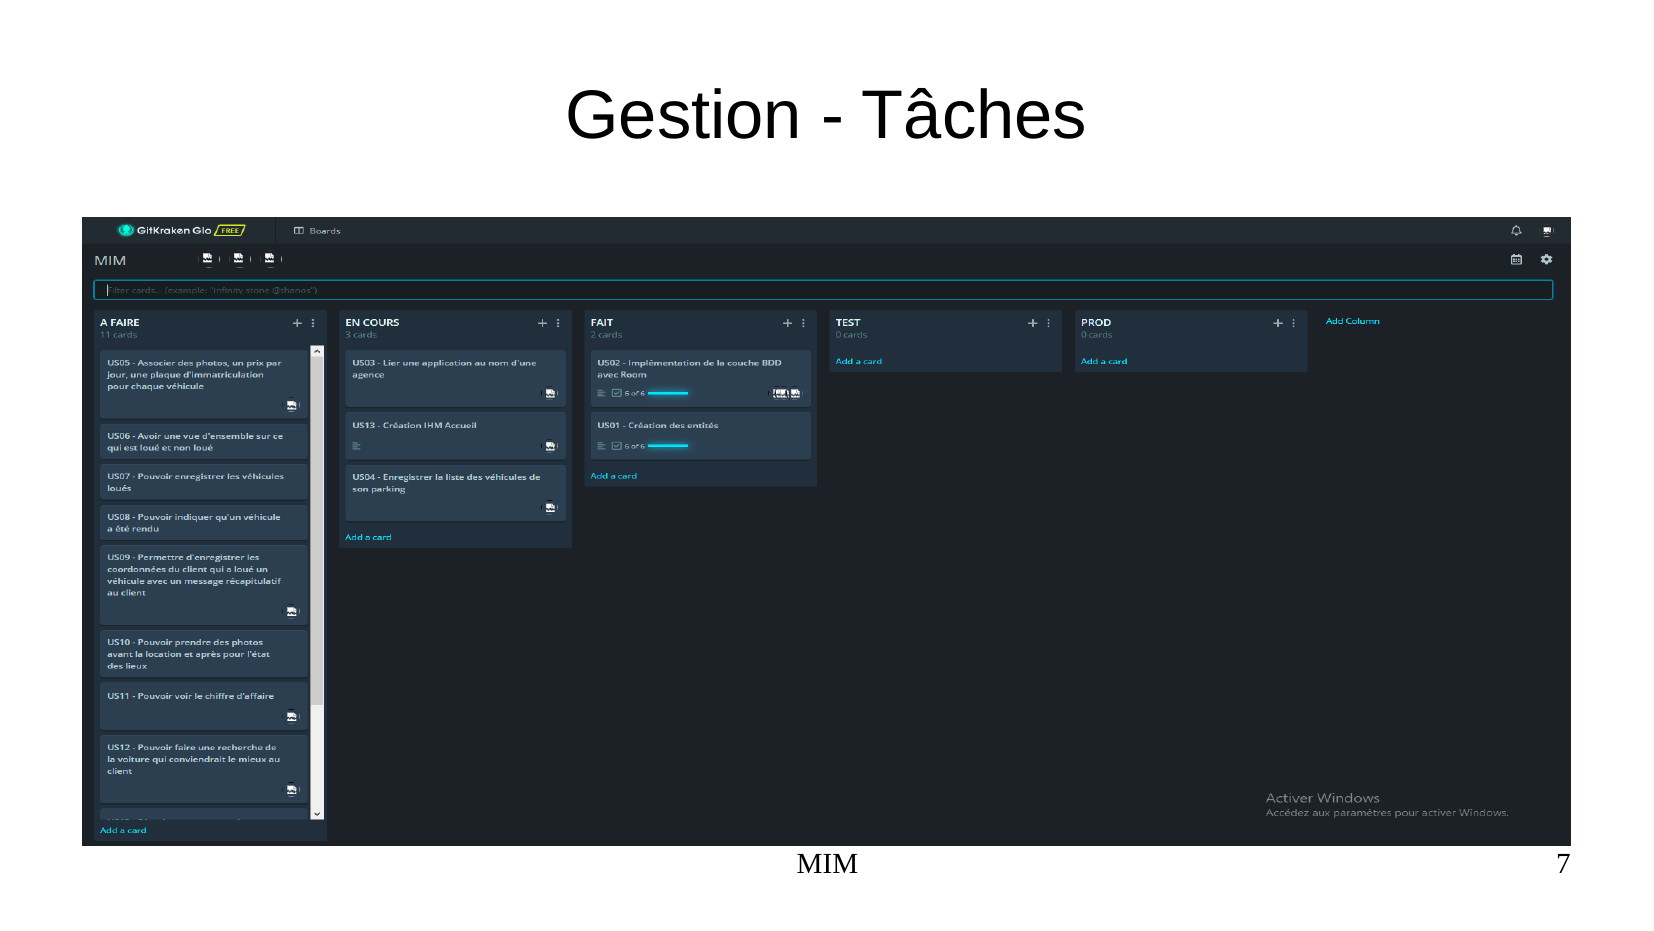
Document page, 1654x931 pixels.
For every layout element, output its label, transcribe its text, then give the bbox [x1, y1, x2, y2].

title Gestion - Tâches [82, 37, 1571, 193]
picture [82, 217, 1571, 846]
